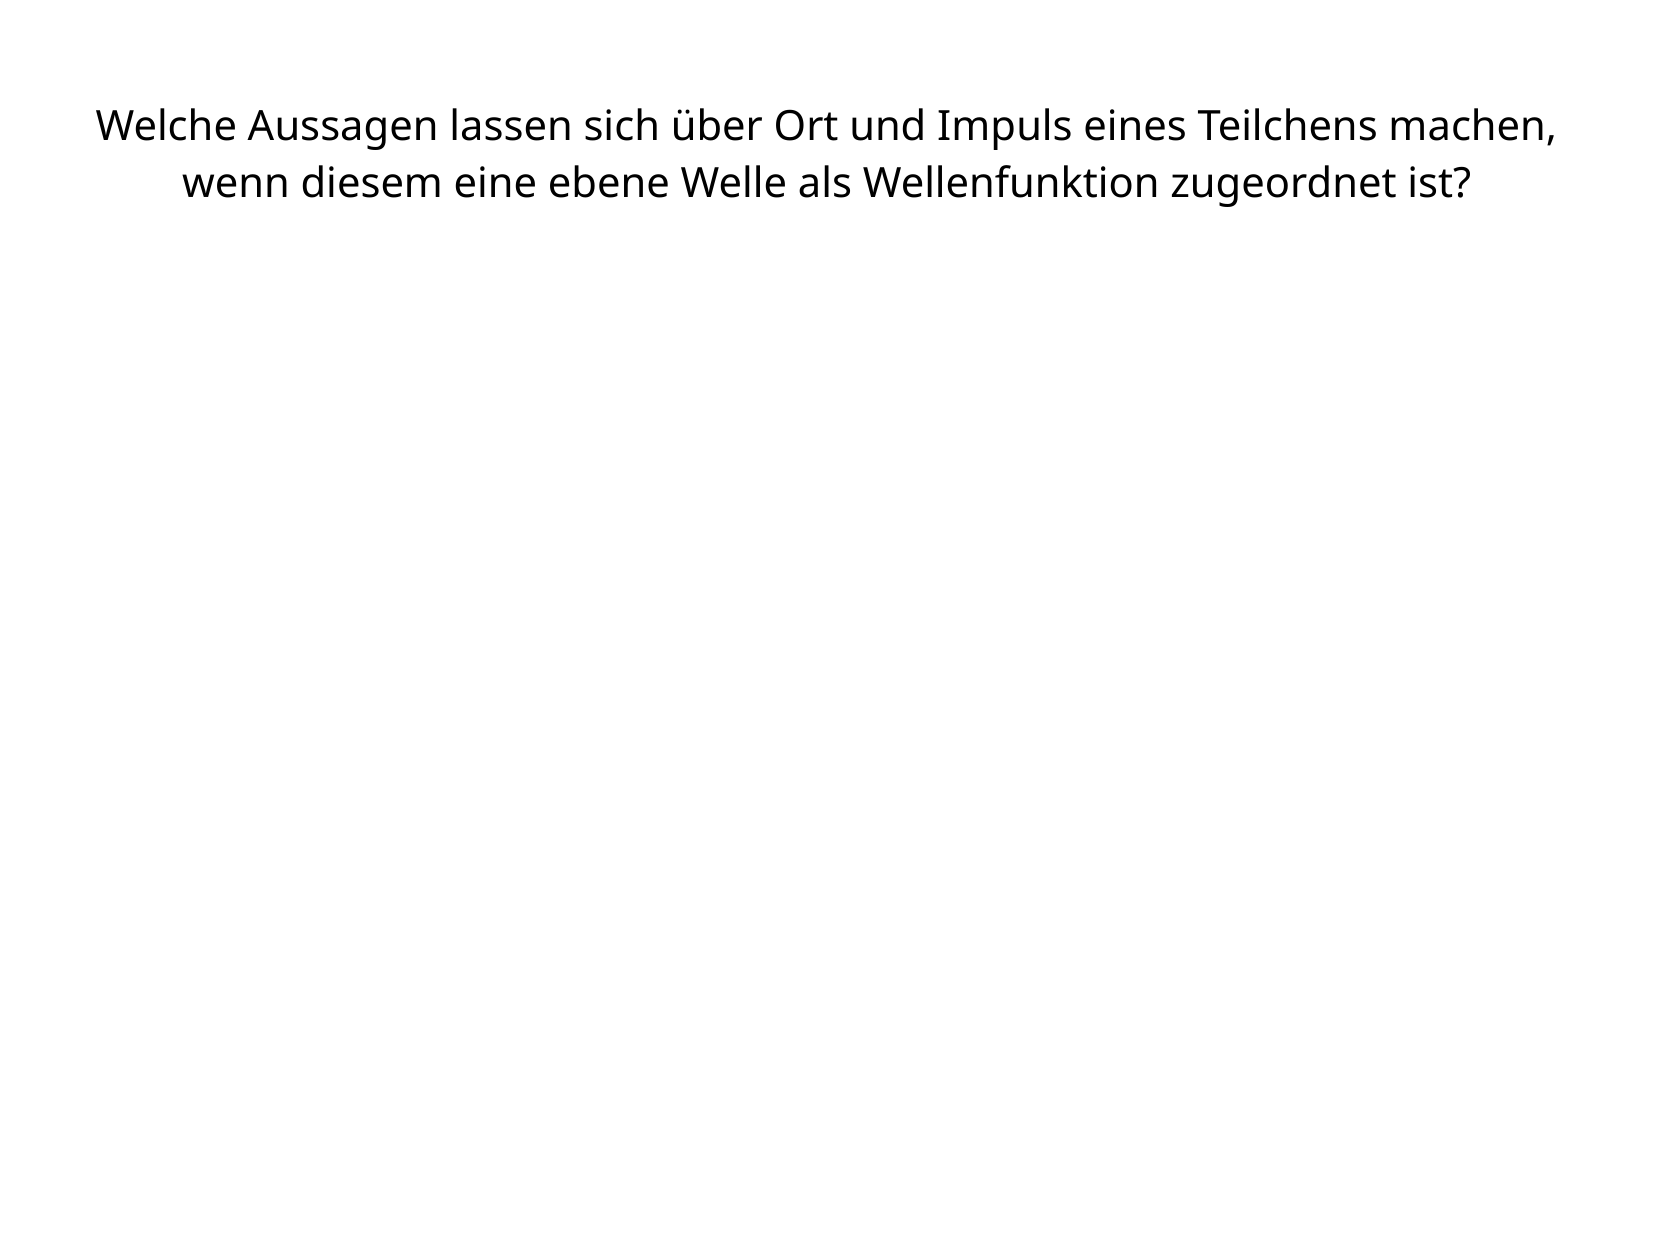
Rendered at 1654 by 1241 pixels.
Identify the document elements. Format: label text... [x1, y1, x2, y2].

title Welche Aussagen lassen sich über Ort und Impuls eines Teilchens machen, wenn diesem eine ebene Welle als Wellenfunktion zugeordnet ist? [82, 49, 1571, 257]
